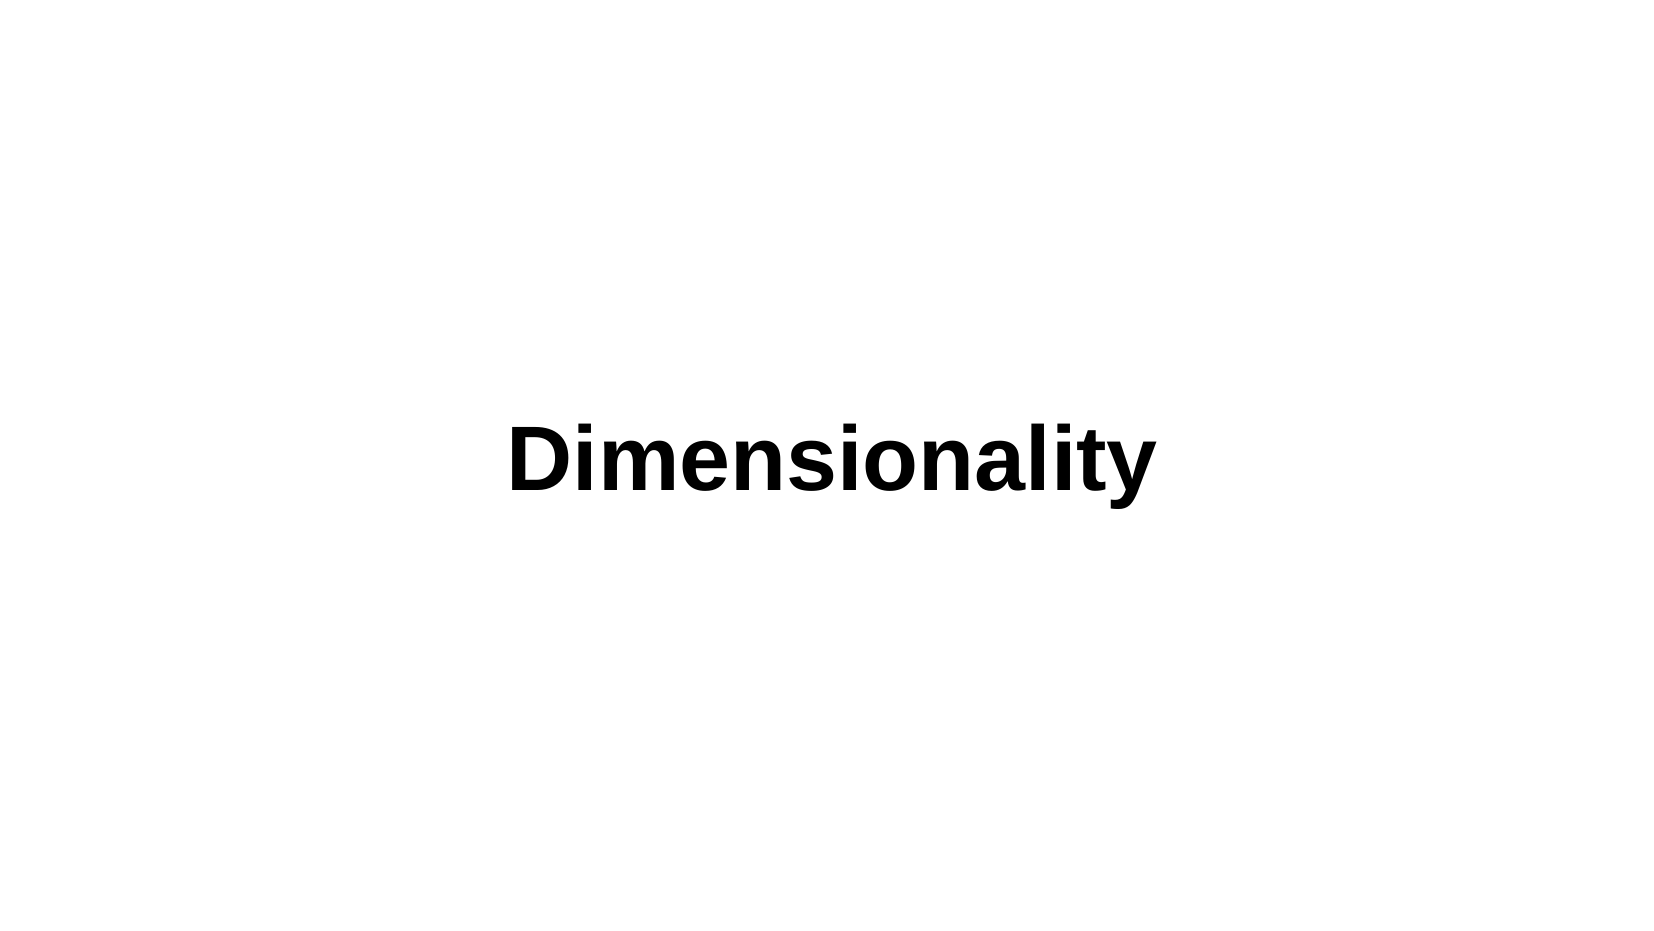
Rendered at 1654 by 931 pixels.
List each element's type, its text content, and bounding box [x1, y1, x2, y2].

title Dimensionality [88, 376, 1577, 532]
